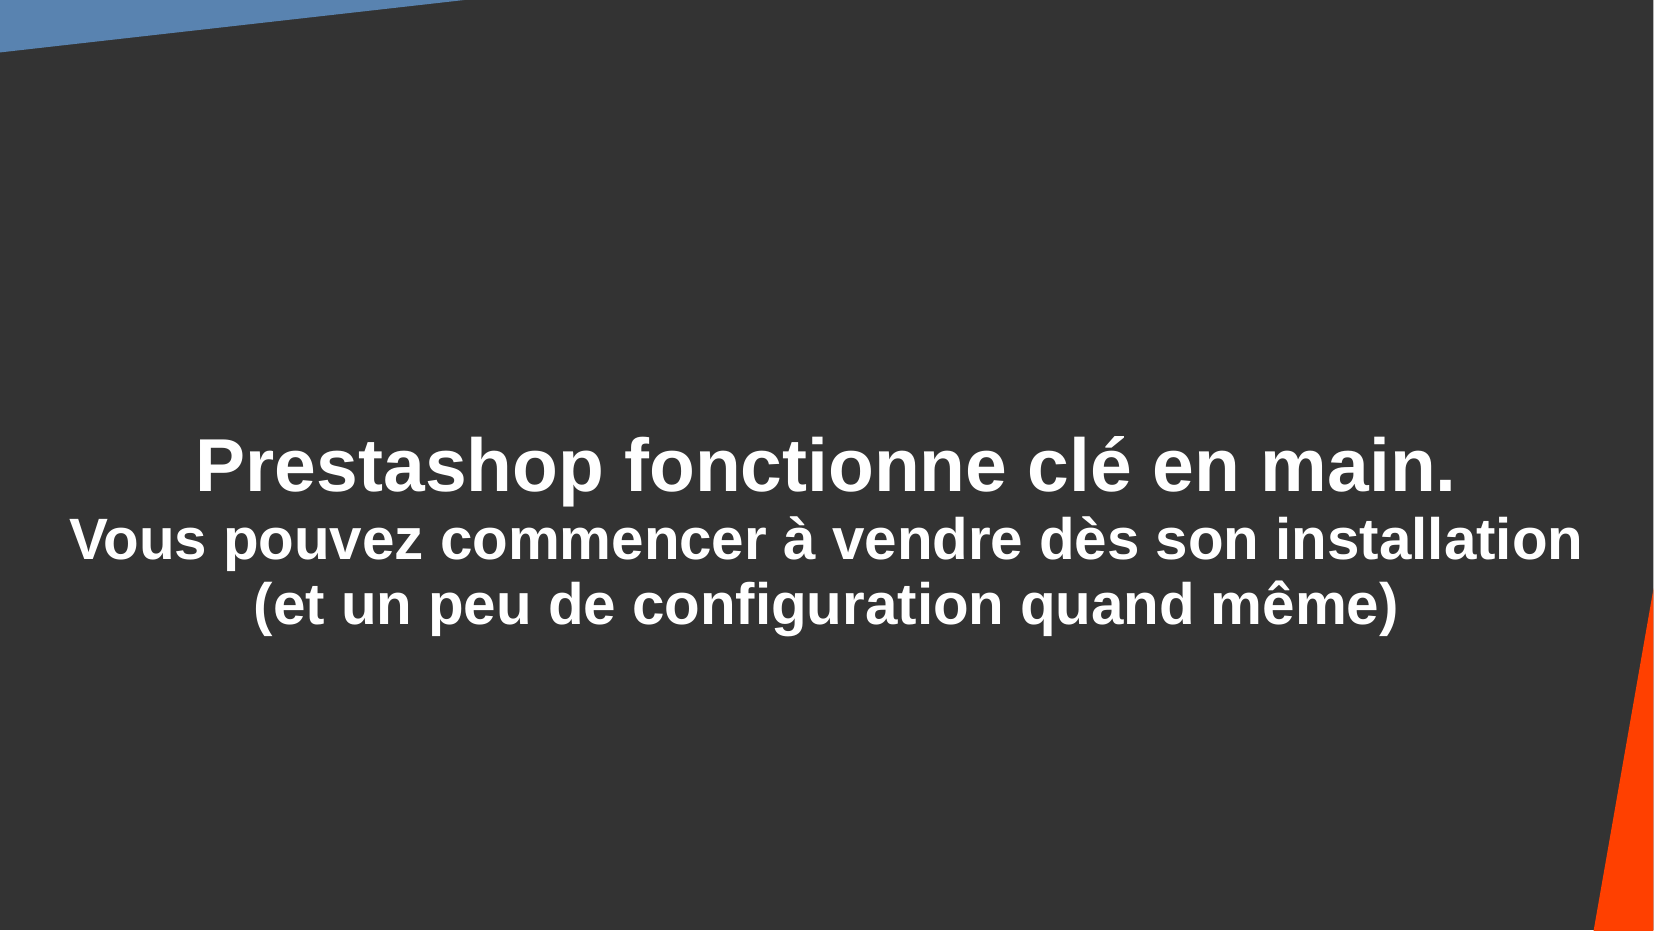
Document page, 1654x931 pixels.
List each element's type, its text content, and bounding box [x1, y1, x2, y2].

title Prestashop fonctionne clé en main. Vous pouvez commencer à vendre dès son installation (et un peu de configuration quand même) [19, 423, 1635, 638]
text_box [1593, 585, 1654, 931]
text_box [0, 0, 465, 53]
